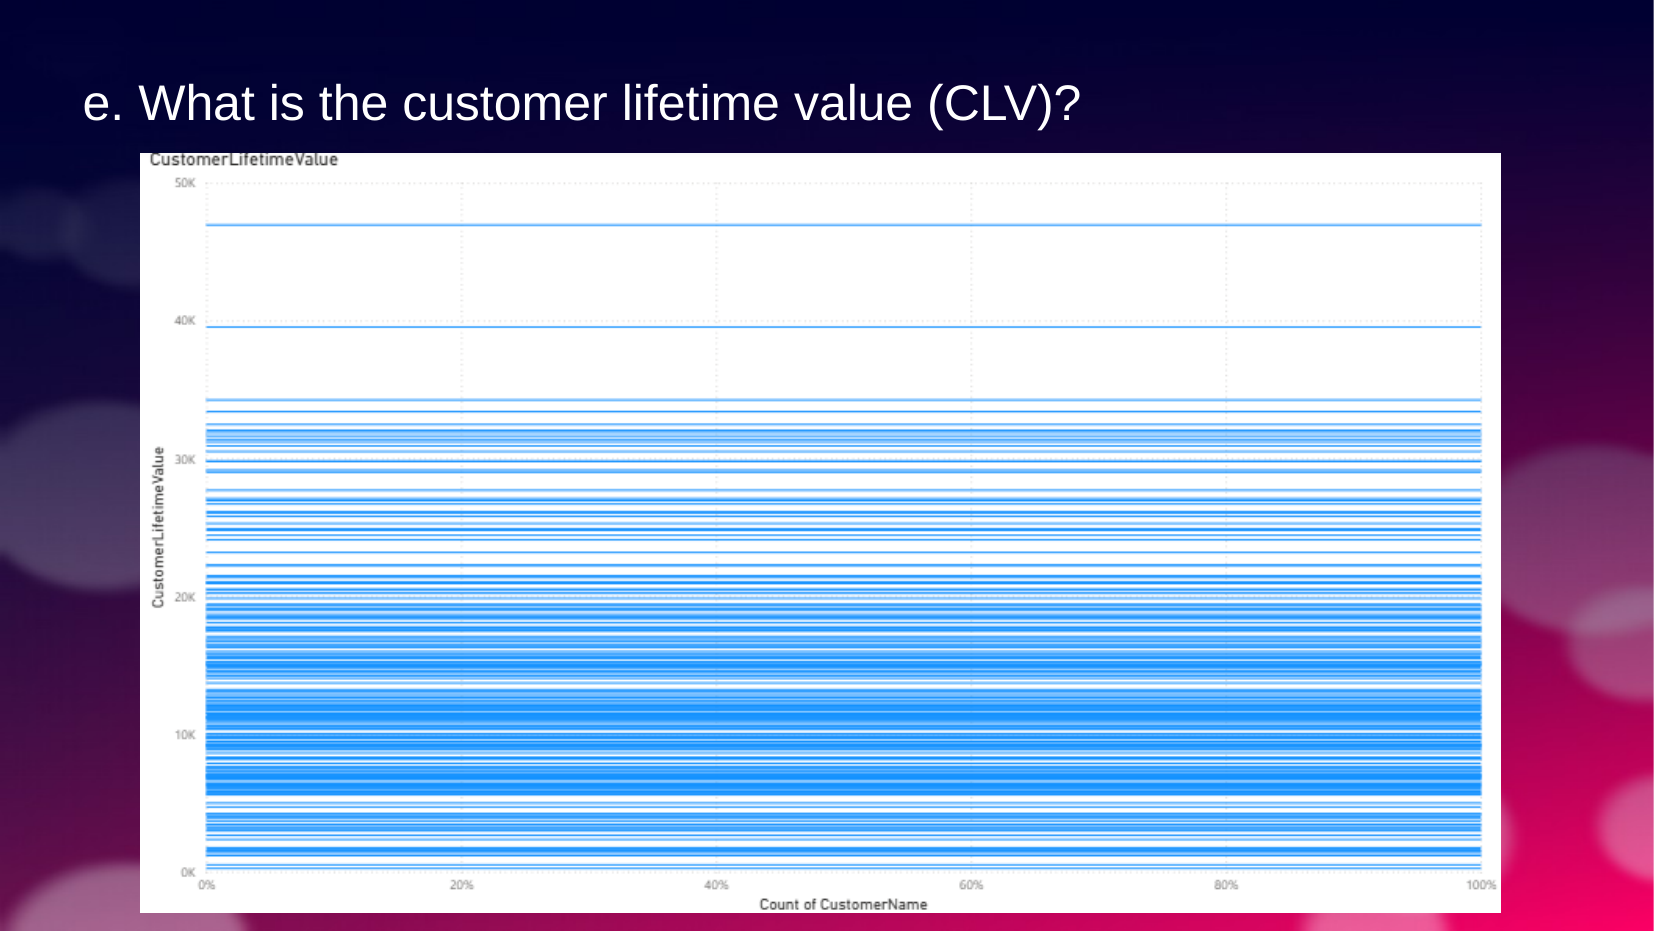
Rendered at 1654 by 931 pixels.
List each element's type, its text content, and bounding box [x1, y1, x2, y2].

list e. What is the customer lifetime value (CLV)? [82, 70, 1571, 827]
picture [140, 153, 1501, 913]
